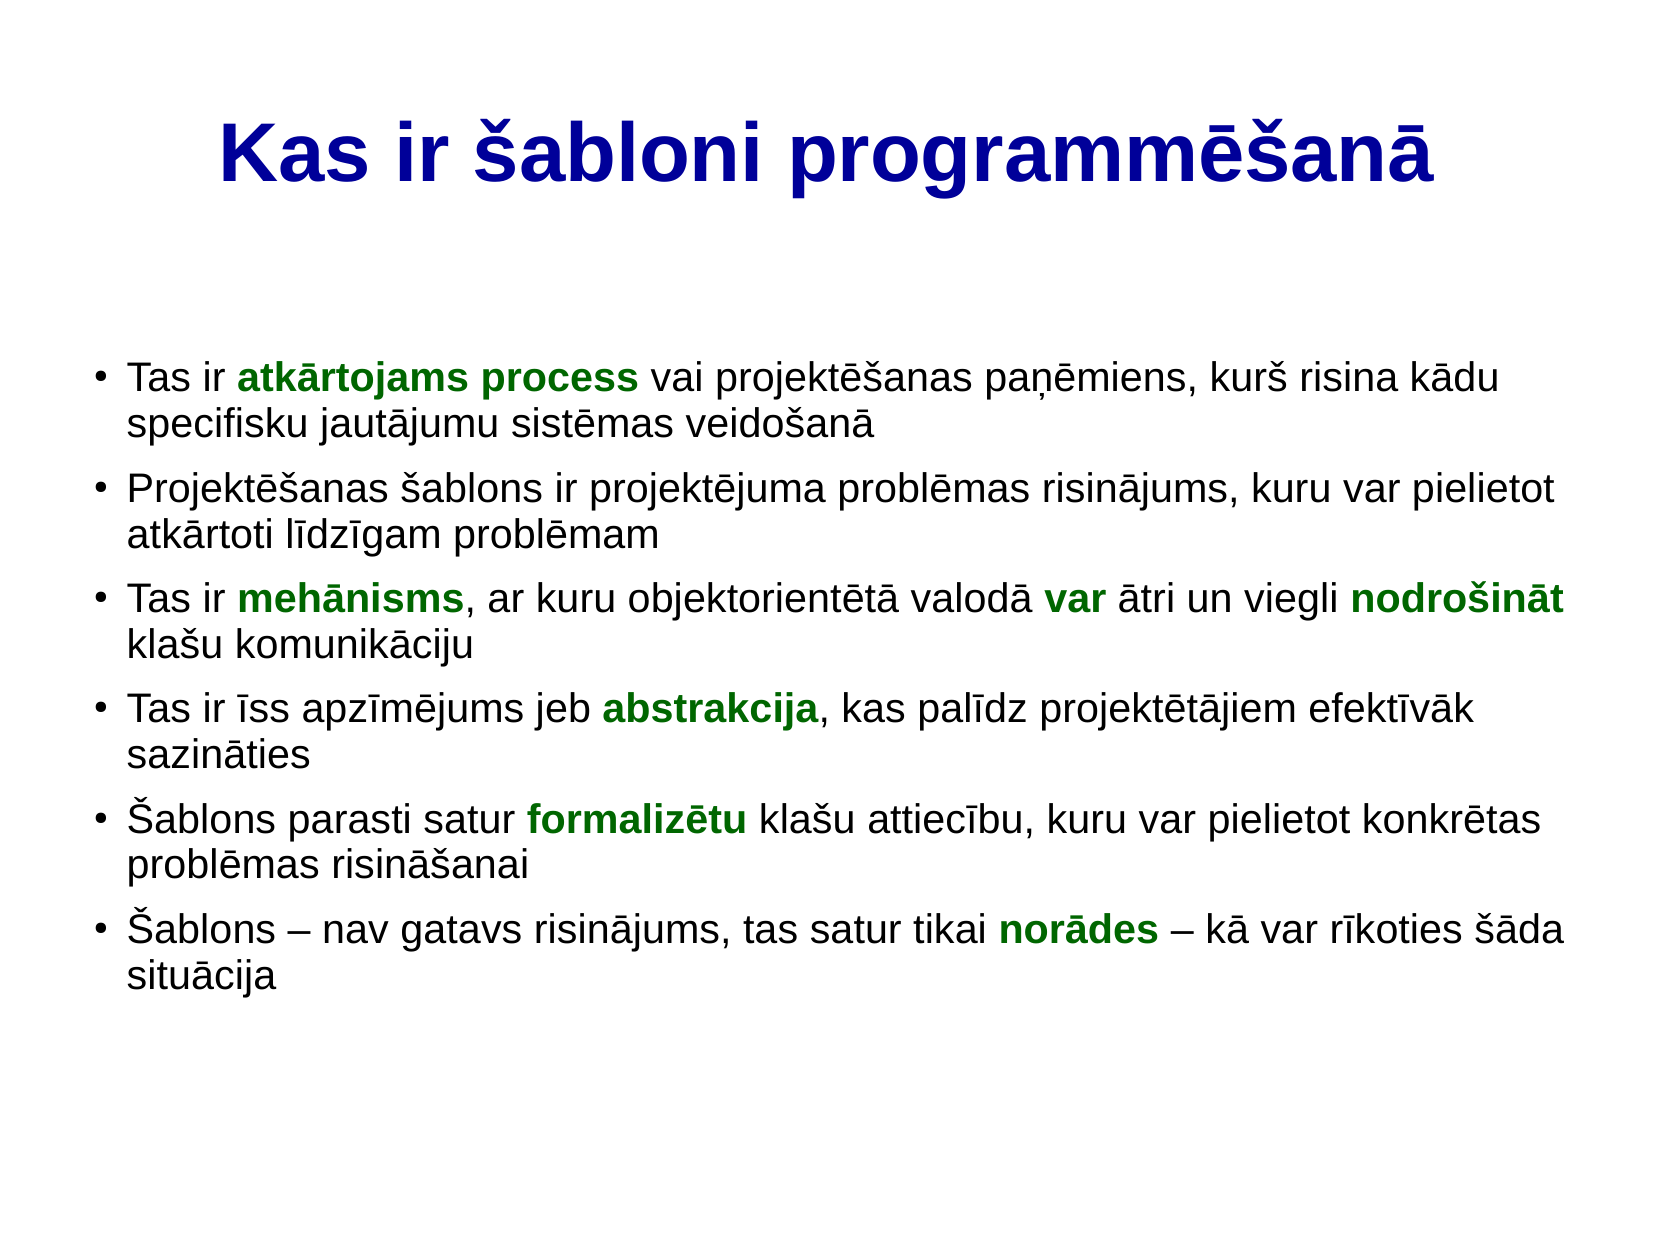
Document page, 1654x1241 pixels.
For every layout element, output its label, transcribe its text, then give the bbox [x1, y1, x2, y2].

list Tas ir atkārtojams process vai projektēšanas paņēmiens, kurš risina kādu specifisku jautājumu sistēmas veidošanā Projektēšanas šablons ir projektējuma problēmas risinājums, kuru var pielietot atkārtoti līdzīgam problēmam Tas ir mehānisms, ar kuru objektorientētā valodā var ātri un viegli nodrošināt klašu komunikāciju Tas ir īss apzīmējums jeb abstrakcija, kas palīdz projektētājiem efektīvāk sazināties Šablons parasti satur formalizētu klašu attiecību, kuru var pielietot konkrētas problēmas risināšanai Šablons – nav gatavs risinājums, tas satur tikai norādes – kā var rīkoties šāda situācija [82, 290, 1571, 1010]
title Kas ir šabloni programmēšanā [82, 49, 1571, 257]
